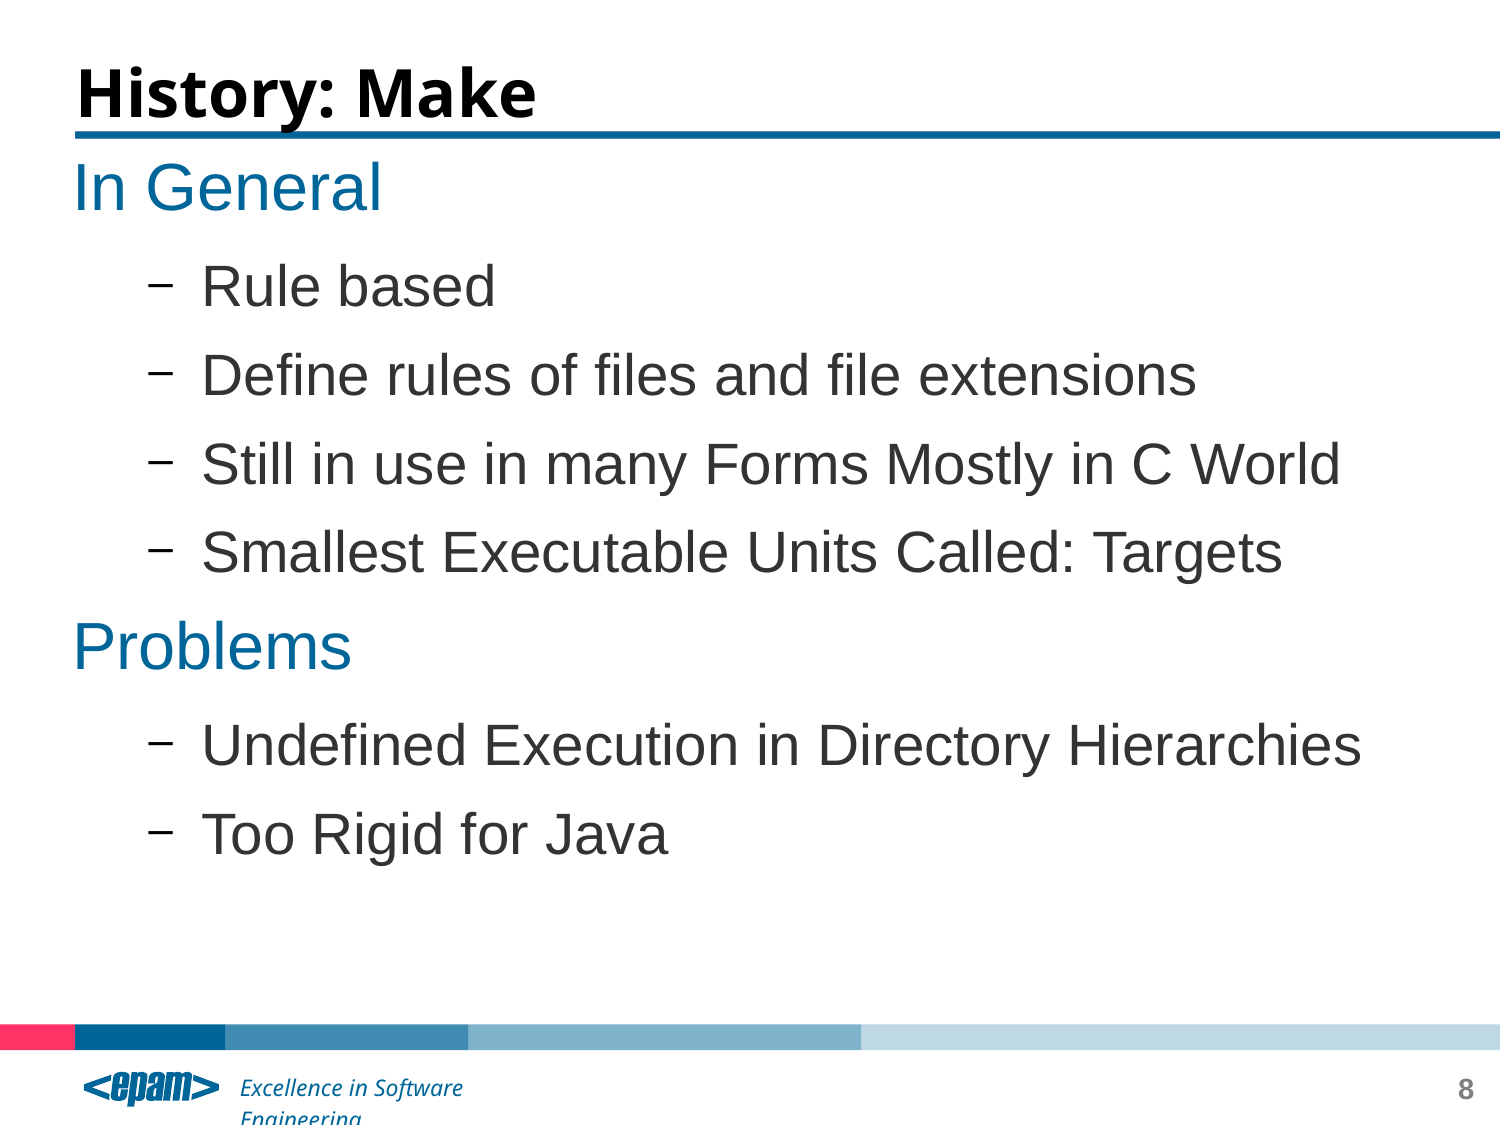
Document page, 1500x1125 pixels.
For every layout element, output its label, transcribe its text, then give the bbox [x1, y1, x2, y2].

list In General Rule based Define rules of files and file extensions Still in use in many Forms Mostly in C World Smallest Executable Units Called: Targets Problems Undefined Execution in Directory Hierarchies Too Rigid for Java [60, 149, 1441, 1006]
title History: Make [75, 44, 1425, 138]
text_box <number> [1395, 1070, 1475, 1125]
